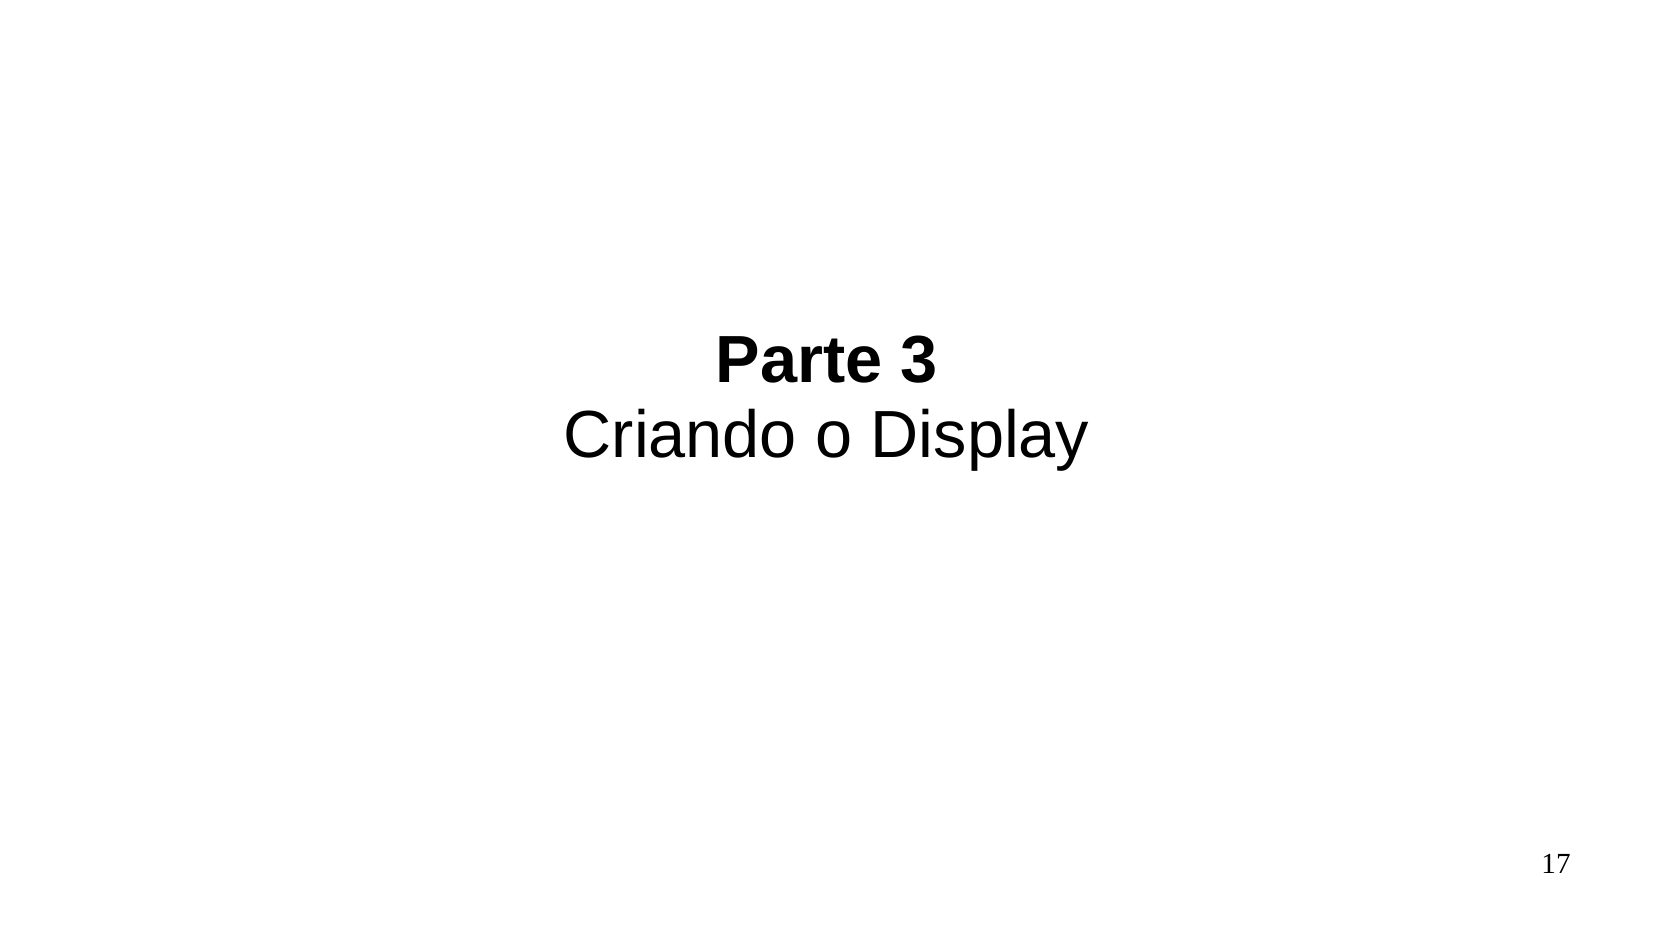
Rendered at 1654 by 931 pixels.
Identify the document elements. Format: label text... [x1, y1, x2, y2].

subtitle Parte 3 Criando o Display [82, 37, 1571, 757]
